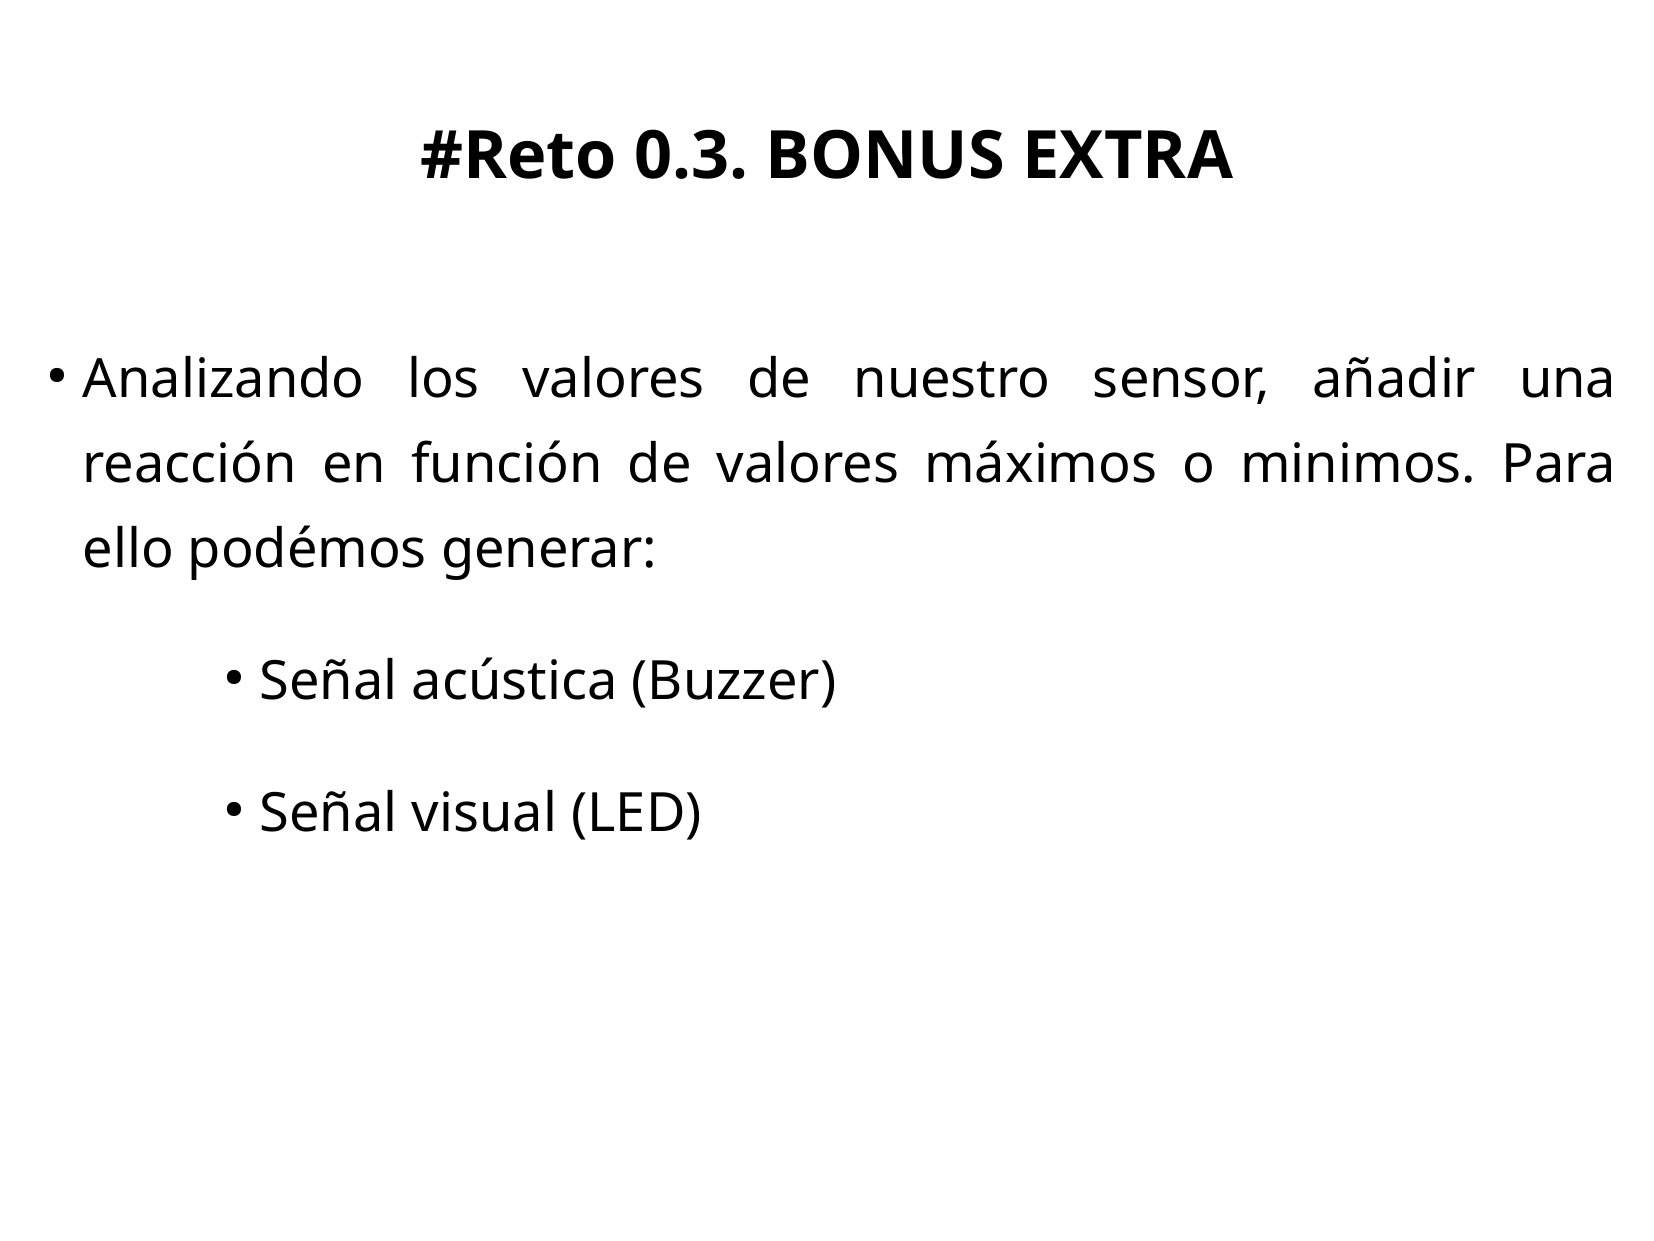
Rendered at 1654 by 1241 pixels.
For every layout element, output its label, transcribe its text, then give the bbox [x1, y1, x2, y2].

title #Reto 0.3. BONUS EXTRA [82, 49, 1571, 257]
text_box Analizando los valores de nuestro sensor, añadir una reacción en función de valores máximos o minimos. Para ello podémos generar: Señal acústica (Buzzer) Señal visual (LED) [47, 328, 1619, 1027]
